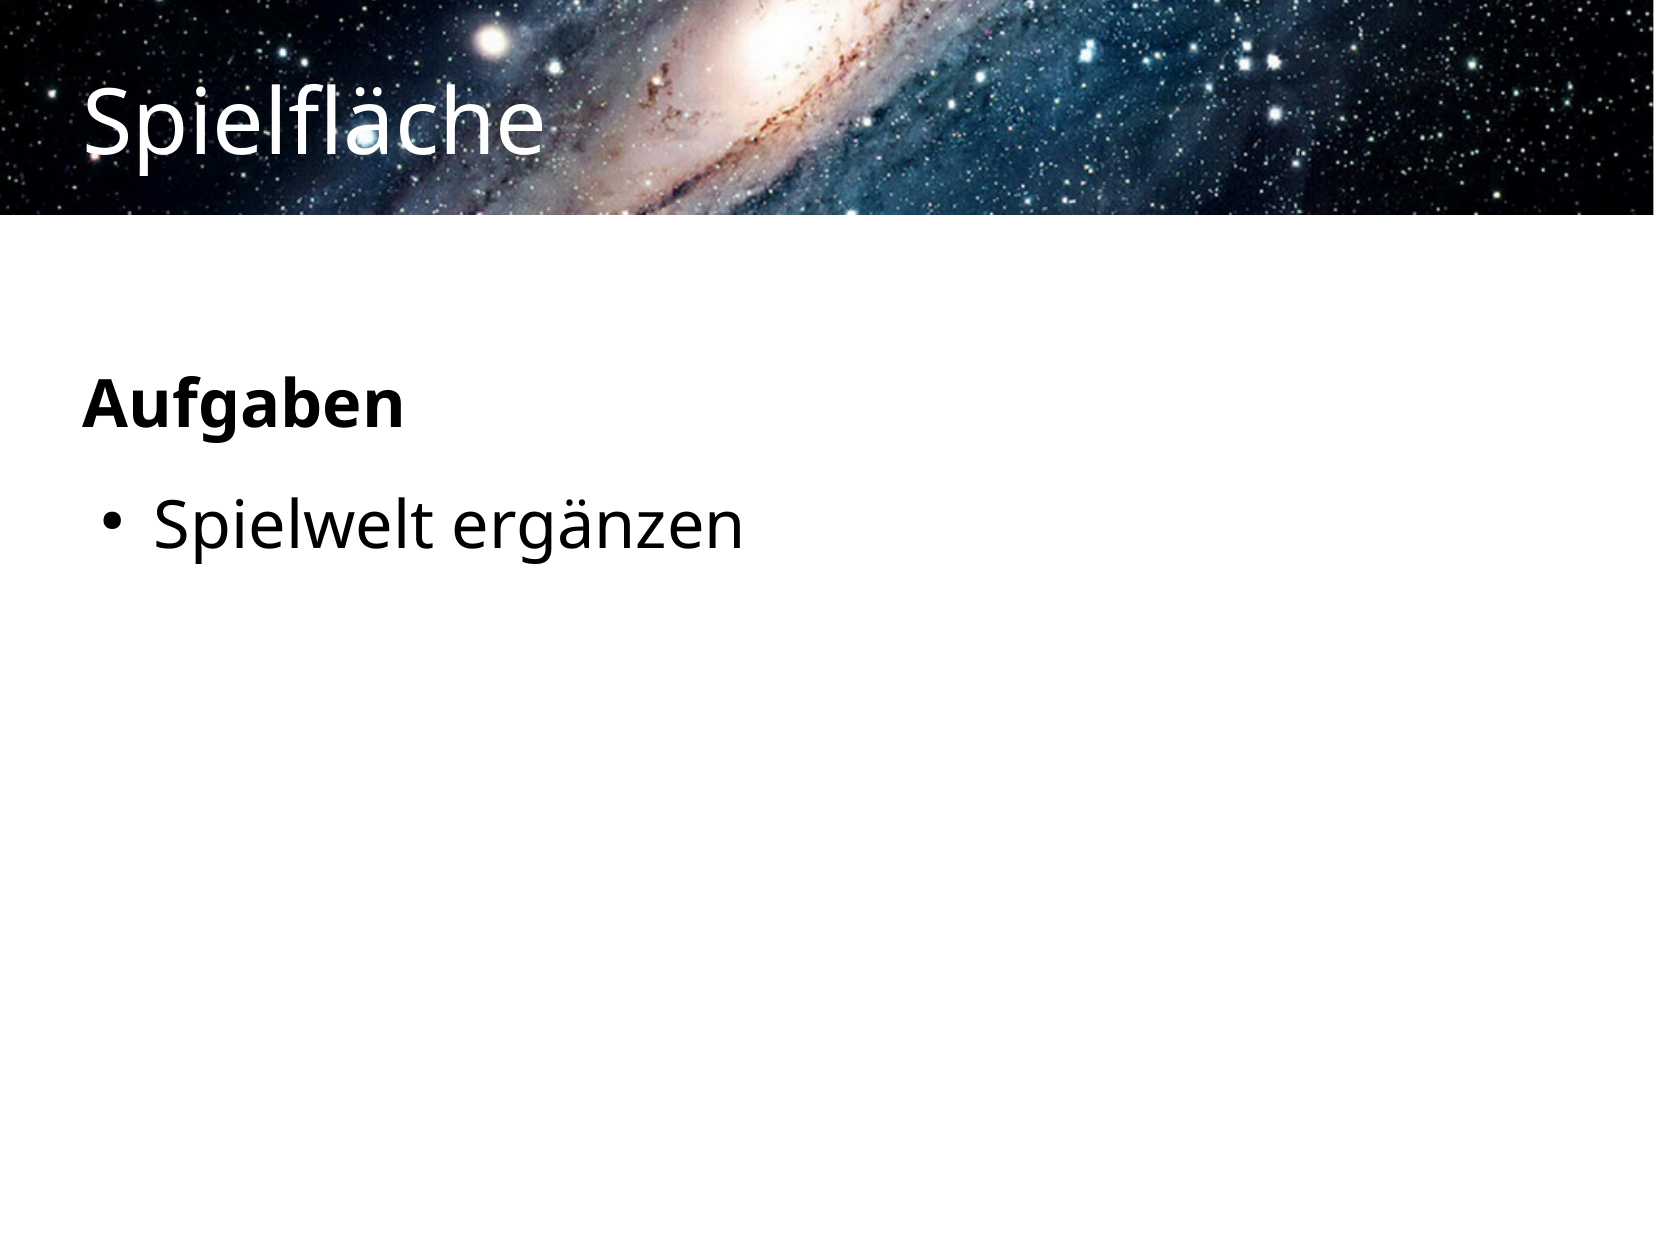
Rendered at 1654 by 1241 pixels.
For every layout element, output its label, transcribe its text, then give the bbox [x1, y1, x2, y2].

list Aufgaben Spielwelt ergänzen [82, 236, 1607, 1010]
picture [0, 0, 1654, 215]
title Spielfläche [82, 23, 1571, 215]
